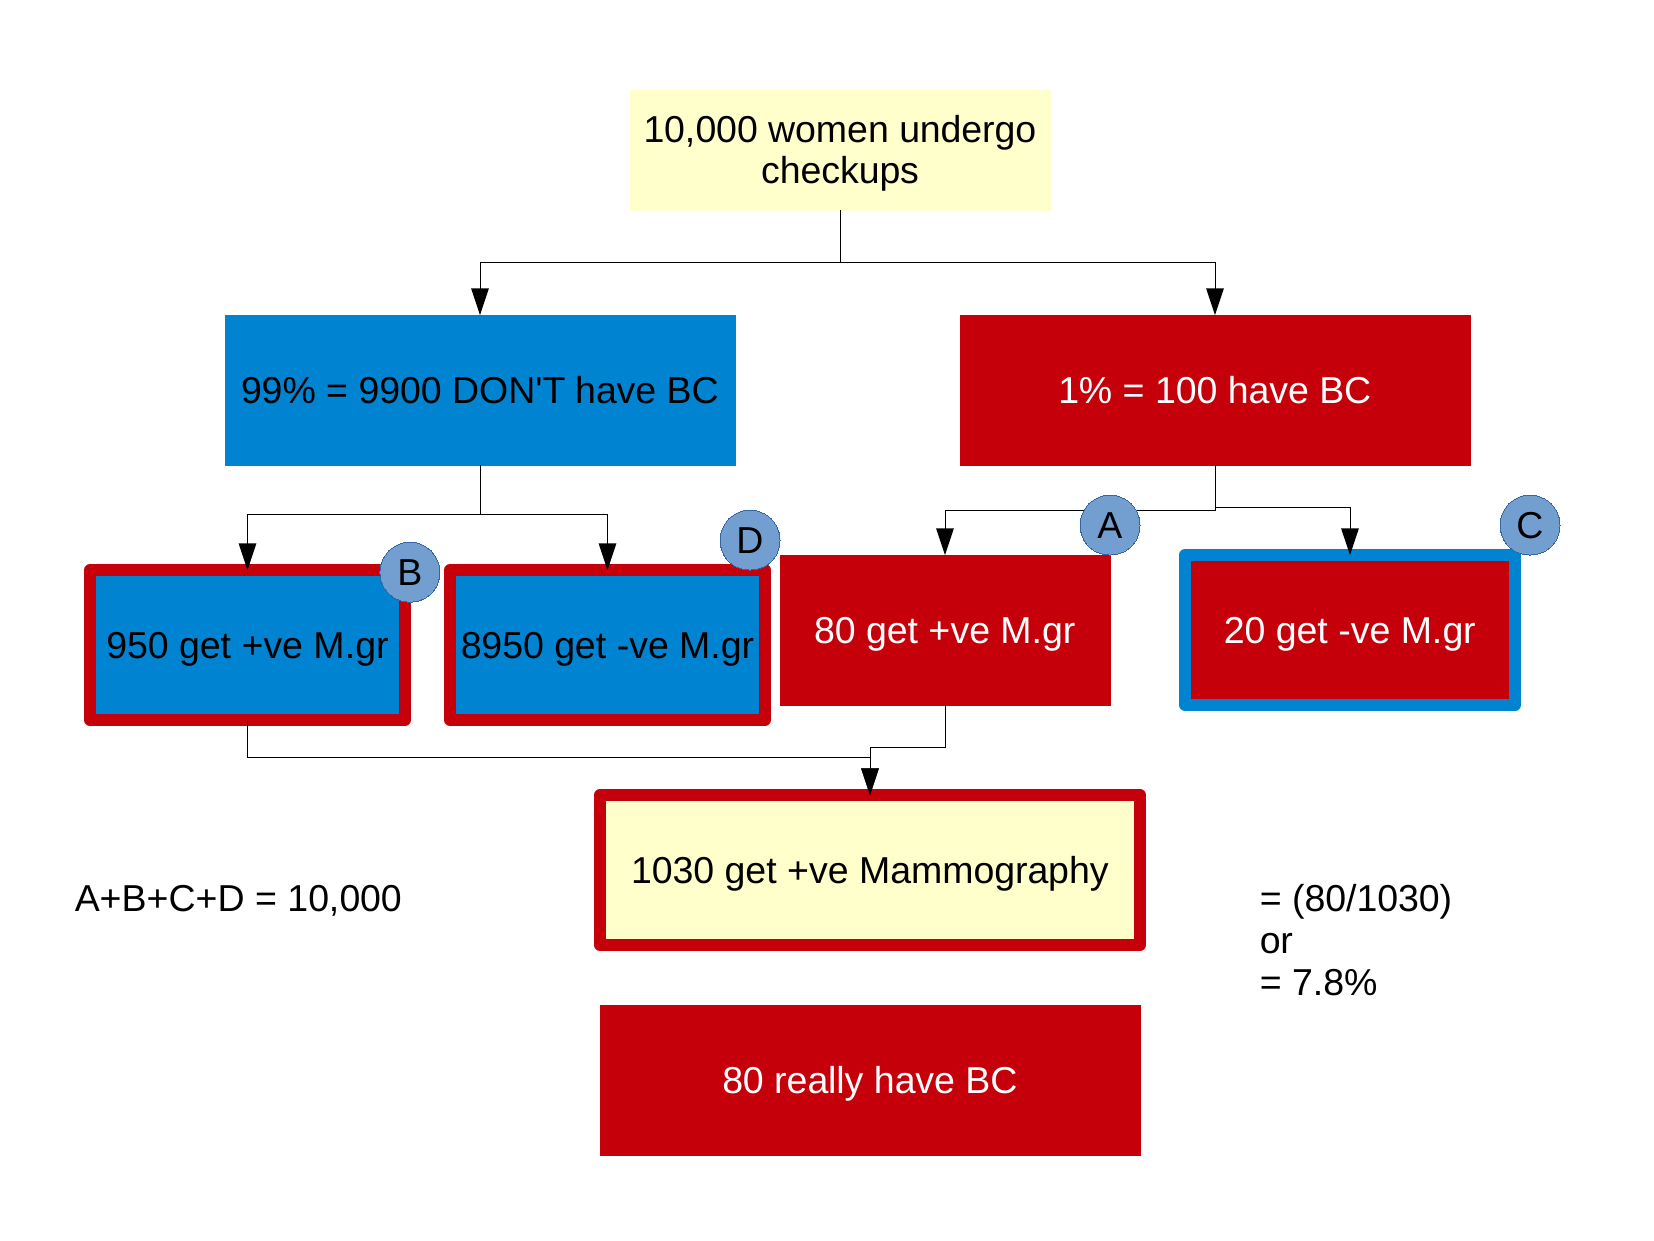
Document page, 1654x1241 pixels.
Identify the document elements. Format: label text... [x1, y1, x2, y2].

text_box 950 get +ve M.gr [90, 570, 406, 721]
text_box 8950 get -ve M.gr [450, 570, 766, 721]
text_box 10,000 women undergo checkups [630, 90, 1051, 211]
text_box 1% = 100 have BC [960, 315, 1471, 466]
text_box 1030 get +ve Mammography [600, 795, 1141, 946]
text_box 20 get -ve M.gr [1185, 555, 1516, 706]
text_box B [379, 542, 440, 603]
text_box C [1500, 495, 1561, 556]
text_box = (80/1030) or = 7.8% [1245, 870, 1561, 1011]
text_box D [720, 510, 781, 571]
text_box 80 really have BC [600, 1005, 1141, 1156]
text_box A+B+C+D = 10,000 [60, 870, 496, 927]
text_box A [1080, 495, 1141, 556]
text_box 99% = 9900 DON'T have BC [225, 315, 736, 466]
text_box 80 get +ve M.gr [780, 555, 1111, 706]
